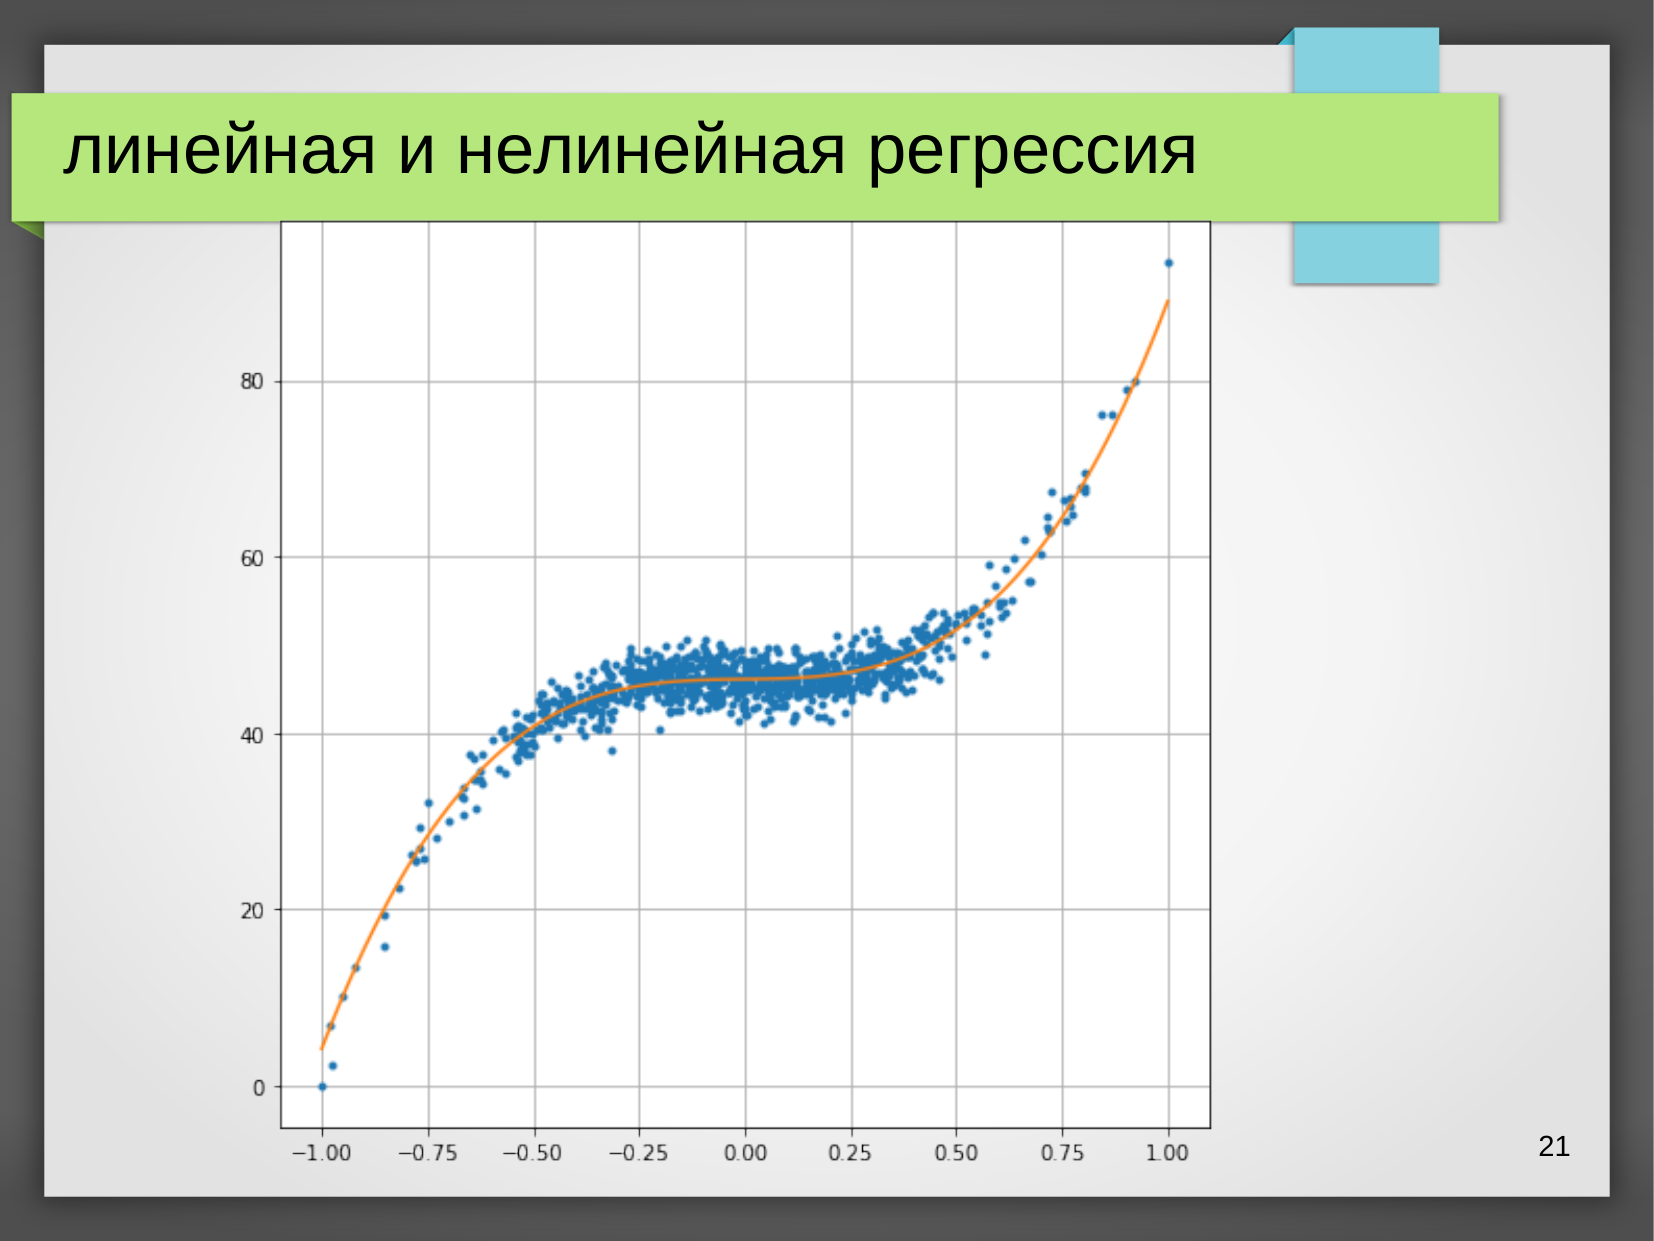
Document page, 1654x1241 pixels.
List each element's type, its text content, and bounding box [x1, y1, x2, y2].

picture [0, 0, 1654, 1241]
title линейная и нелинейная регрессия [63, 106, 1469, 193]
